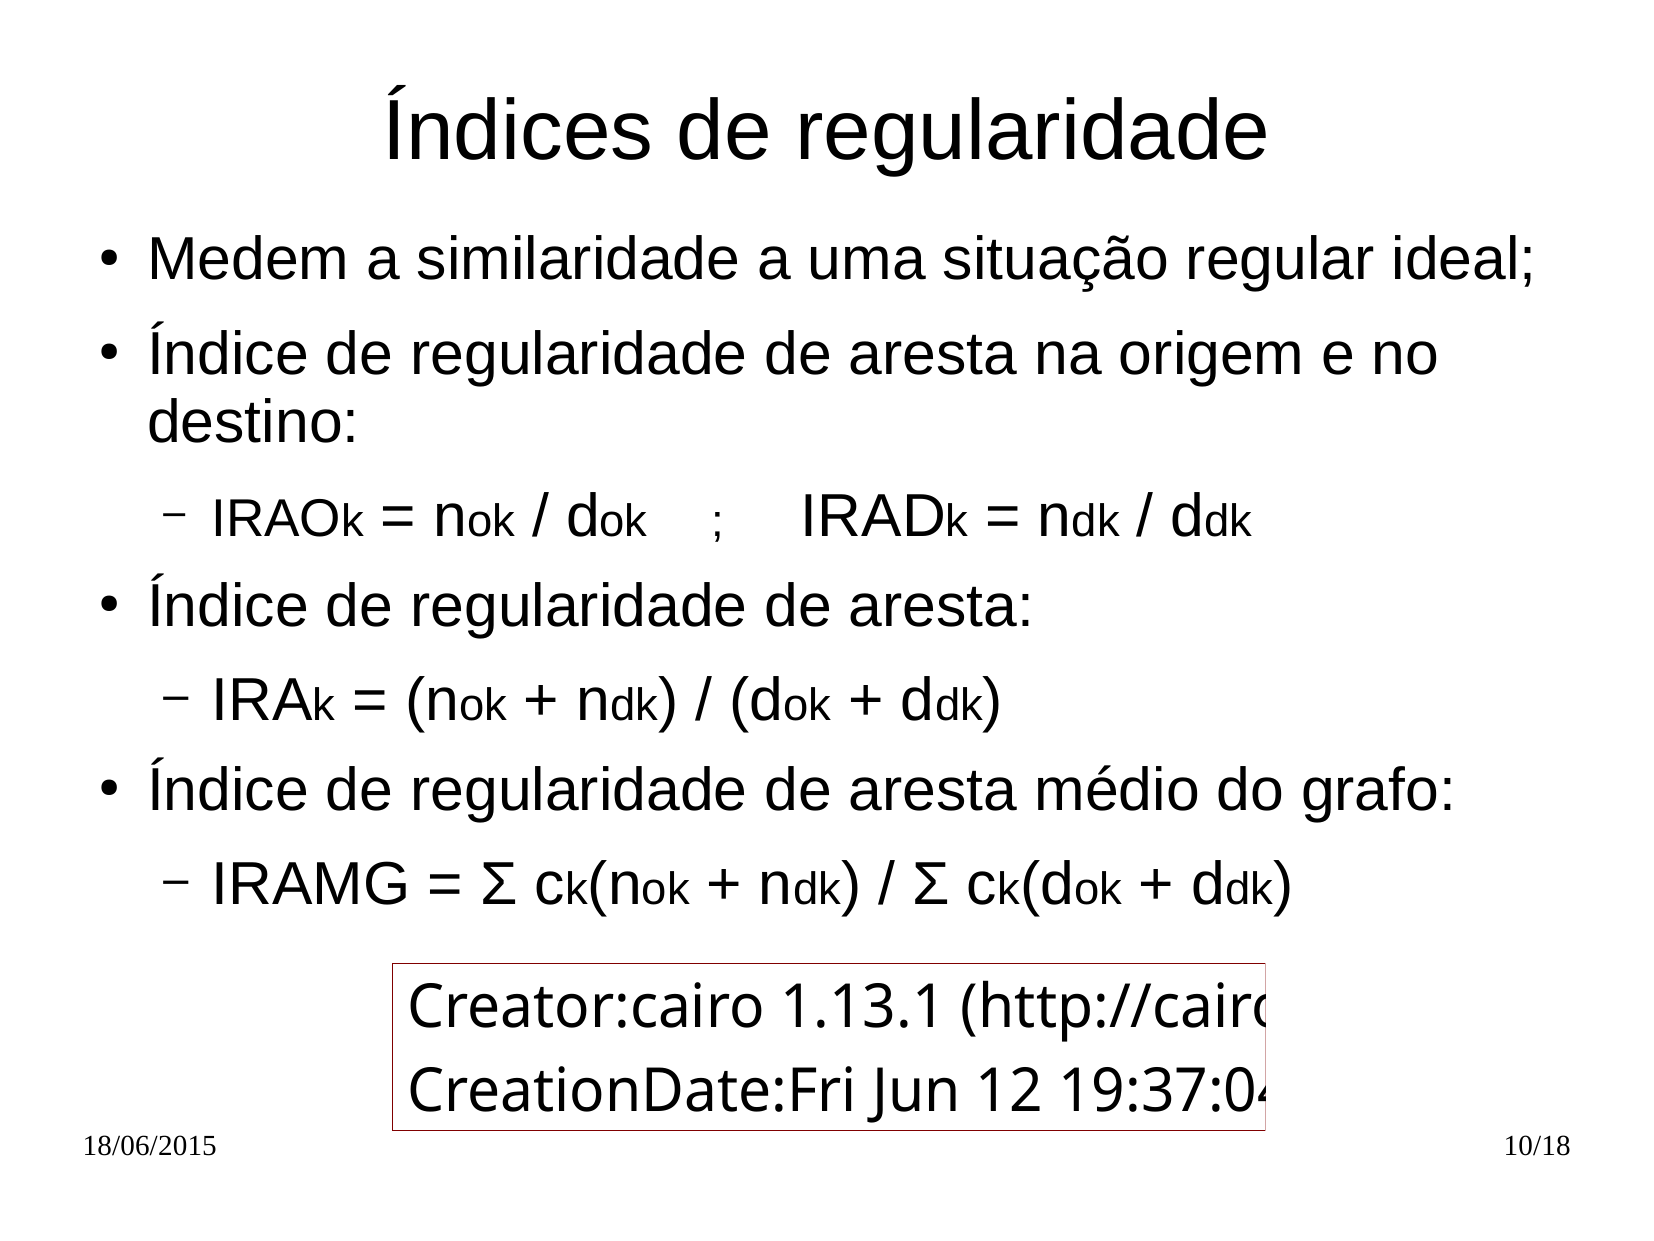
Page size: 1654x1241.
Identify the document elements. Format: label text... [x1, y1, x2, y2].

picture [388, 959, 1266, 1131]
title Índices de regularidade [82, 49, 1571, 211]
list Medem a similaridade a uma situação regular ideal; Índice de regularidade de aresta na origem e no destino: IRAOk = nok / dok ; IRADk = ndk / ddk Índice de regularidade de aresta: IRAk = (nok + ndk) / (dok + ddk) Índice de regularidade de aresta médio do grafo: IRAMG = Σ ck(nok + ndk) / Σ ck(dok + ddk) [82, 225, 1571, 931]
